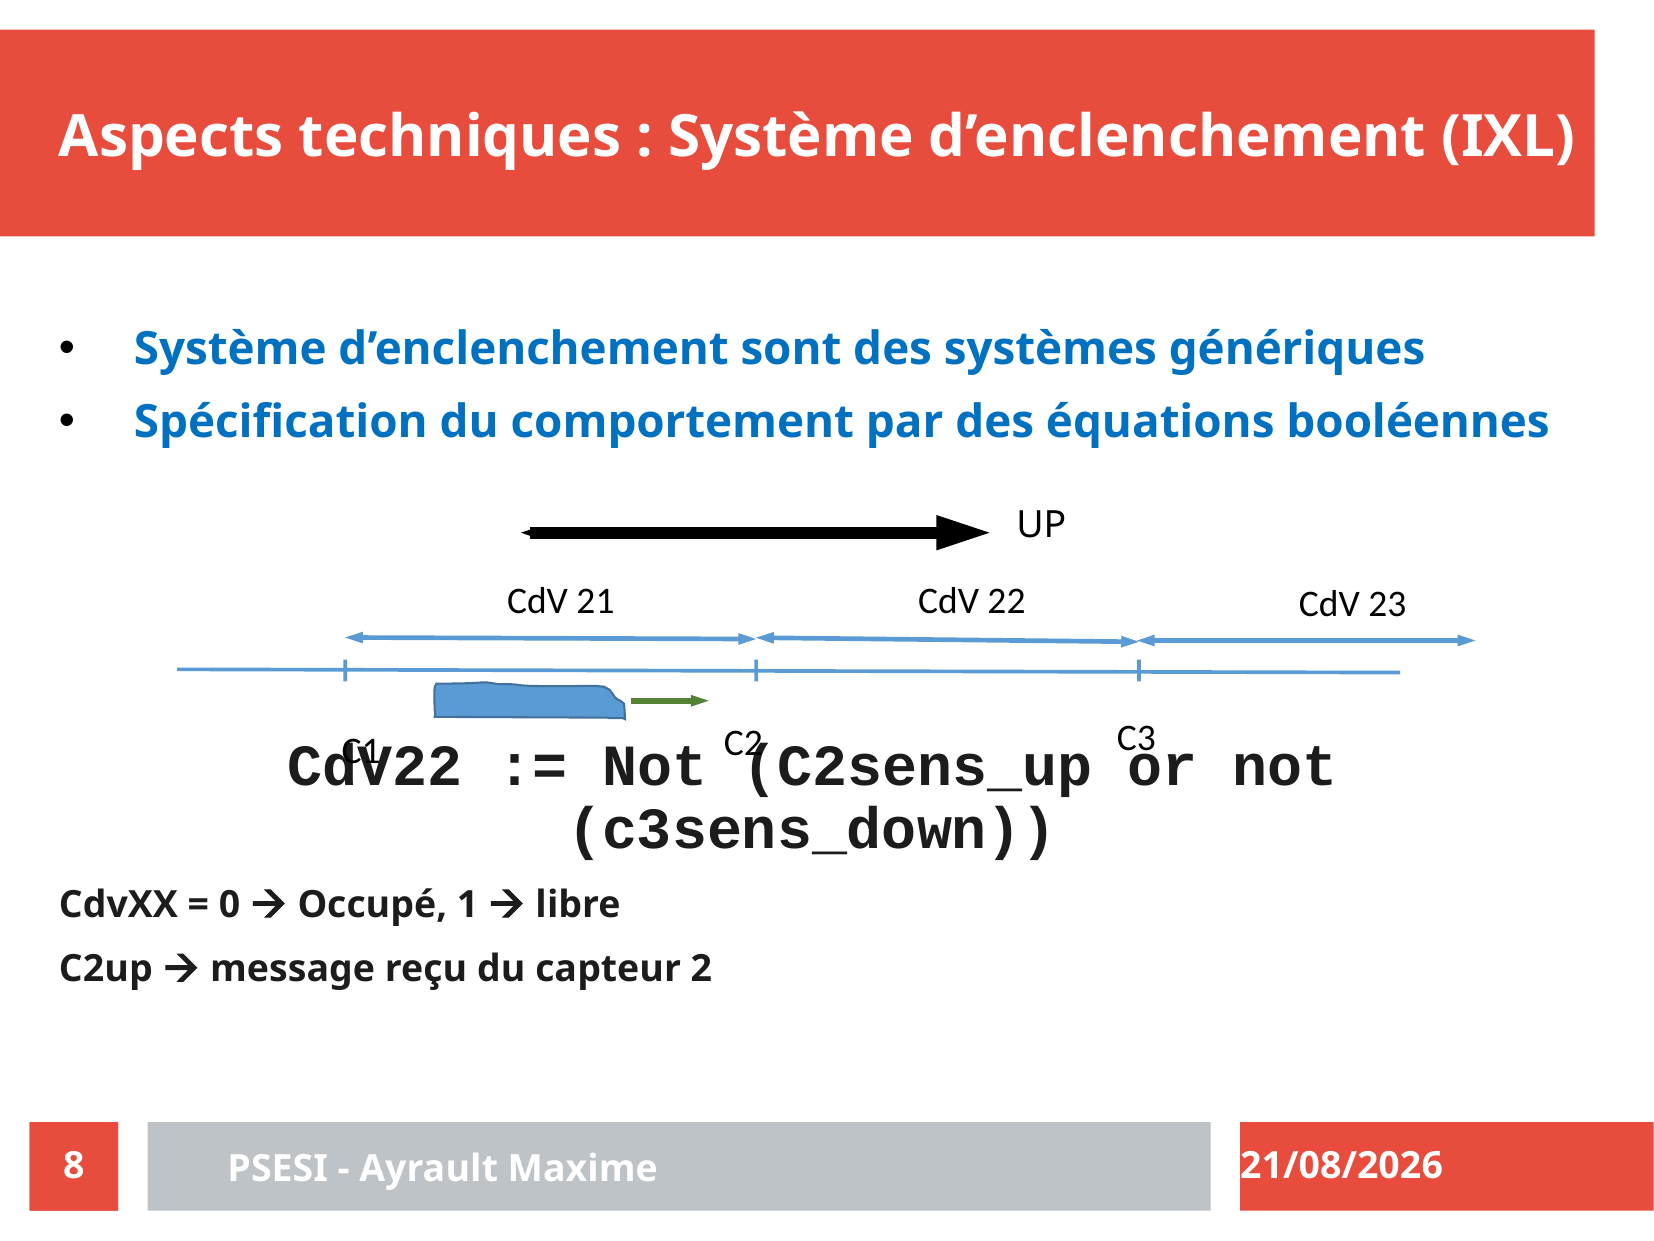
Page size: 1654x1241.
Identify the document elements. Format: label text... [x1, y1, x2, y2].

text_box C2 [708, 710, 779, 772]
text_box CdV 21 [492, 568, 632, 630]
text_box 07/03/2017 [1240, 1122, 1625, 1211]
text_box CdV 22 [903, 568, 1043, 630]
text_box C3 [1101, 705, 1172, 767]
list Système d’enclenchement sont des systèmes génériques Spécification du comportement par des équations booléennes CdV22 := Not (C2sens_up or not (c3sens_down)) CdvXX = 0  Occupé, 1  libre C2up  message reçu du capteur 2 [59, 324, 1565, 1093]
text_box [434, 682, 626, 720]
text_box C1 [326, 718, 397, 780]
text_box Aspects techniques : Système d’enclenchement (IXL) [59, 59, 1595, 207]
text_box <number> [29, 1122, 119, 1211]
text_box CdV 23 [1284, 571, 1424, 633]
text_box PSESI - Ayrault Maxime [177, 1122, 709, 1211]
text_box UP [1001, 490, 1177, 554]
